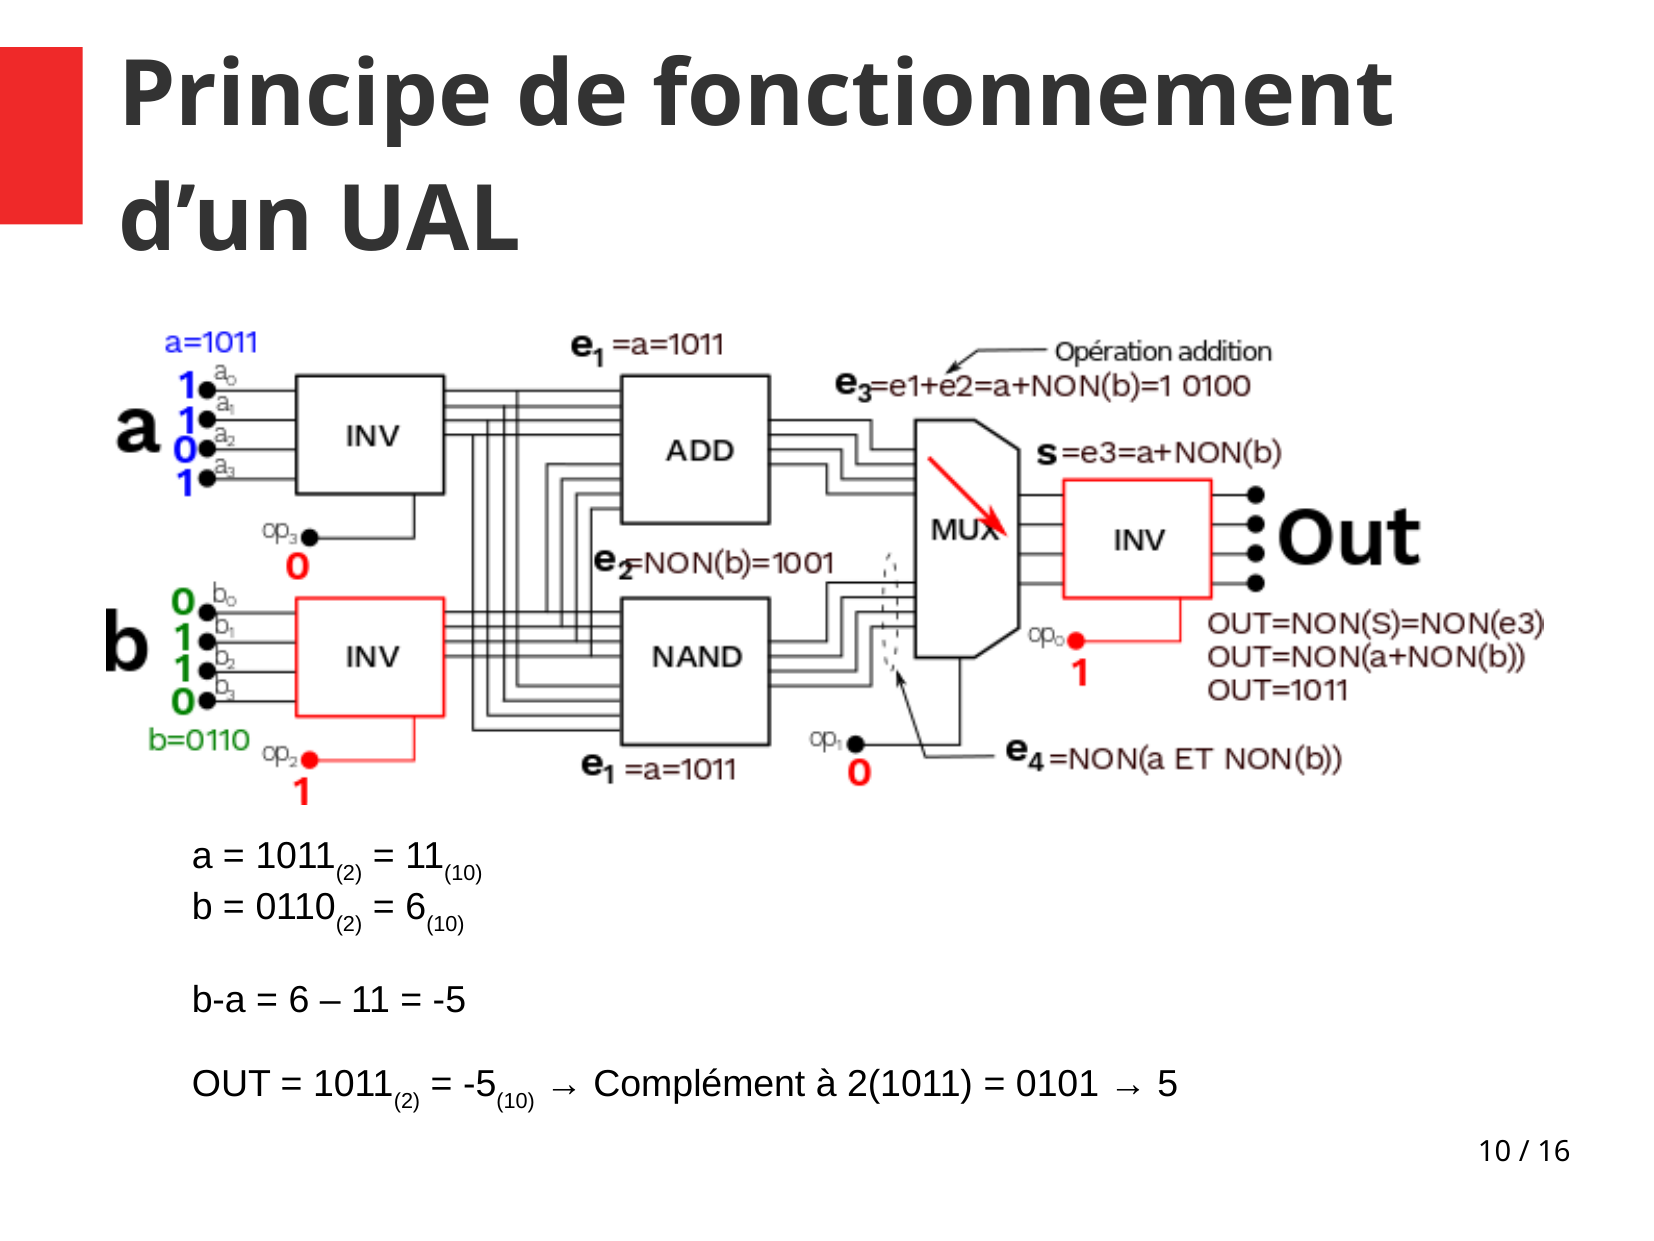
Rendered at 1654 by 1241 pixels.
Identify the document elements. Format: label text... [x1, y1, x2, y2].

text_box a = 1011(2) = 11(10) b = 0110(2) = 6(10) b-a = 6 – 11 = -5 OUT = 1011(2) = -5(10) → Complément à 2(1011) = 0101 → 5 [177, 826, 1418, 1178]
picture [106, 330, 1544, 806]
title Principe de fonctionnement d’un UAL [118, 45, 1571, 260]
